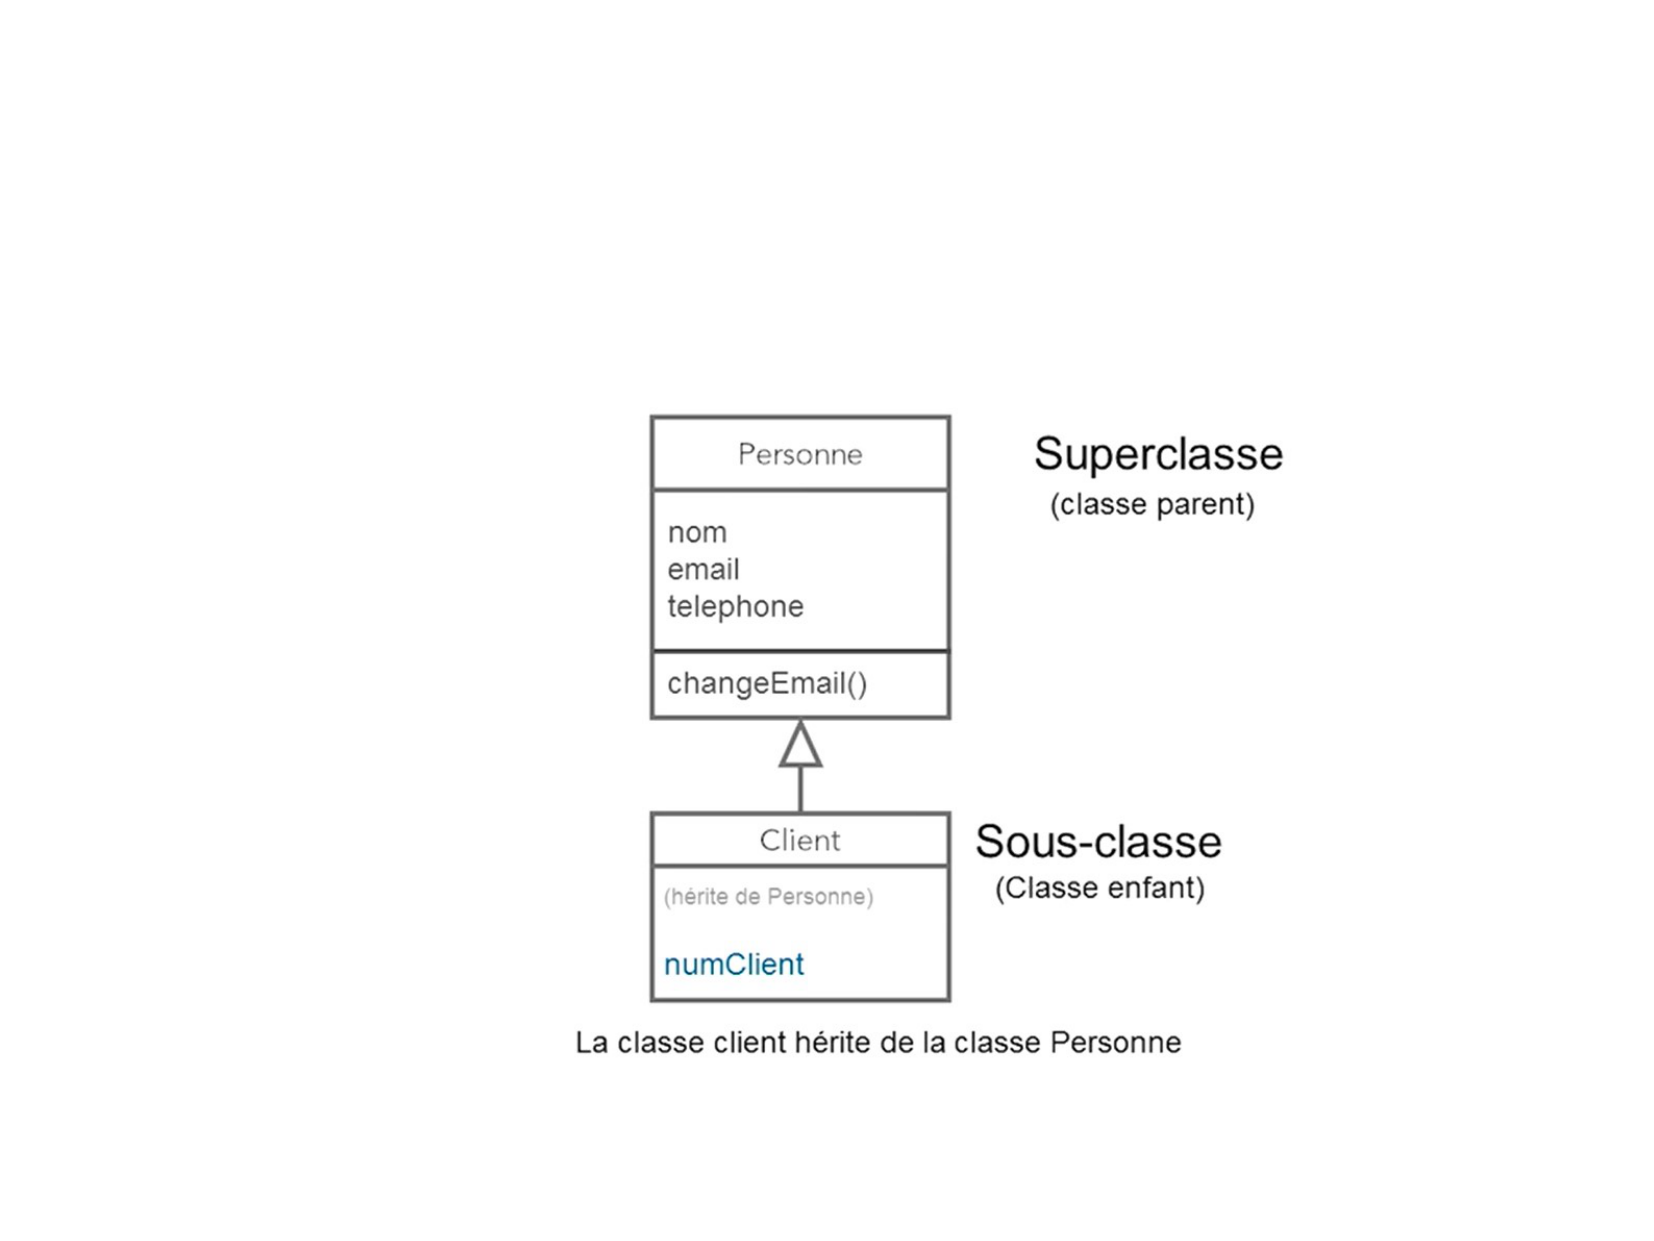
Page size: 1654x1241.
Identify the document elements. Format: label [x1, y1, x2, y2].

picture [341, 324, 1313, 1075]
